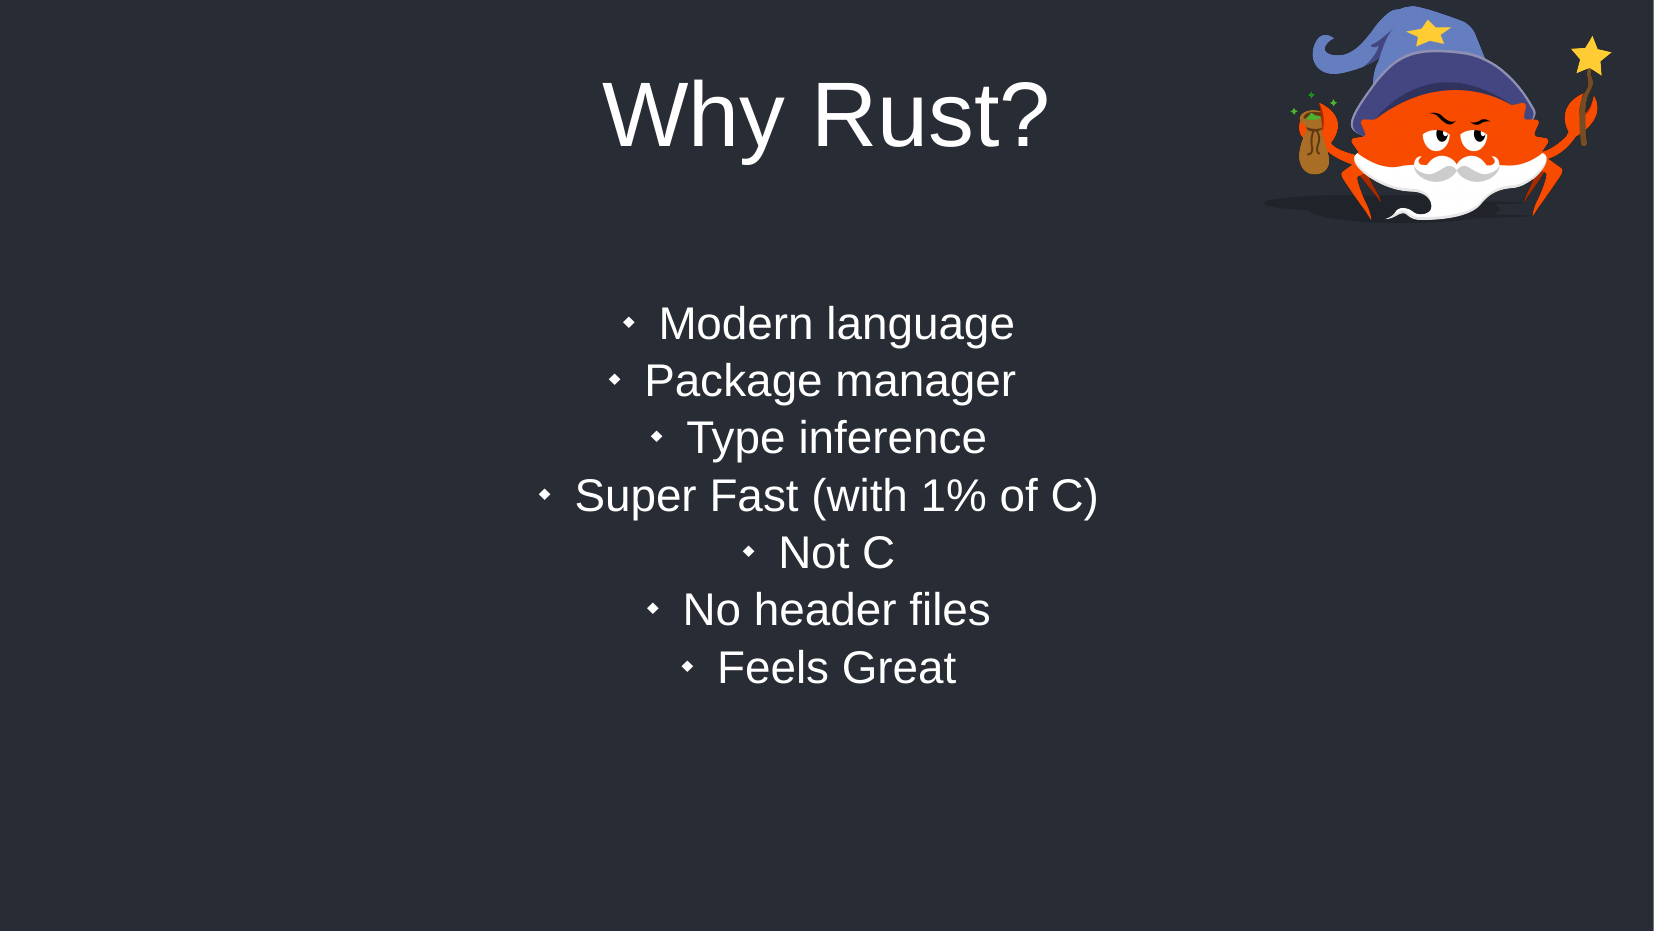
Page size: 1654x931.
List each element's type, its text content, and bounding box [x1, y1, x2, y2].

title Why Rust? [82, 37, 1264, 193]
picture [0, 0, 1654, 931]
text_box Modern language Package manager Type inference Super Fast (with 1% of C) Not C No header files Feels Great [75, 225, 1564, 766]
